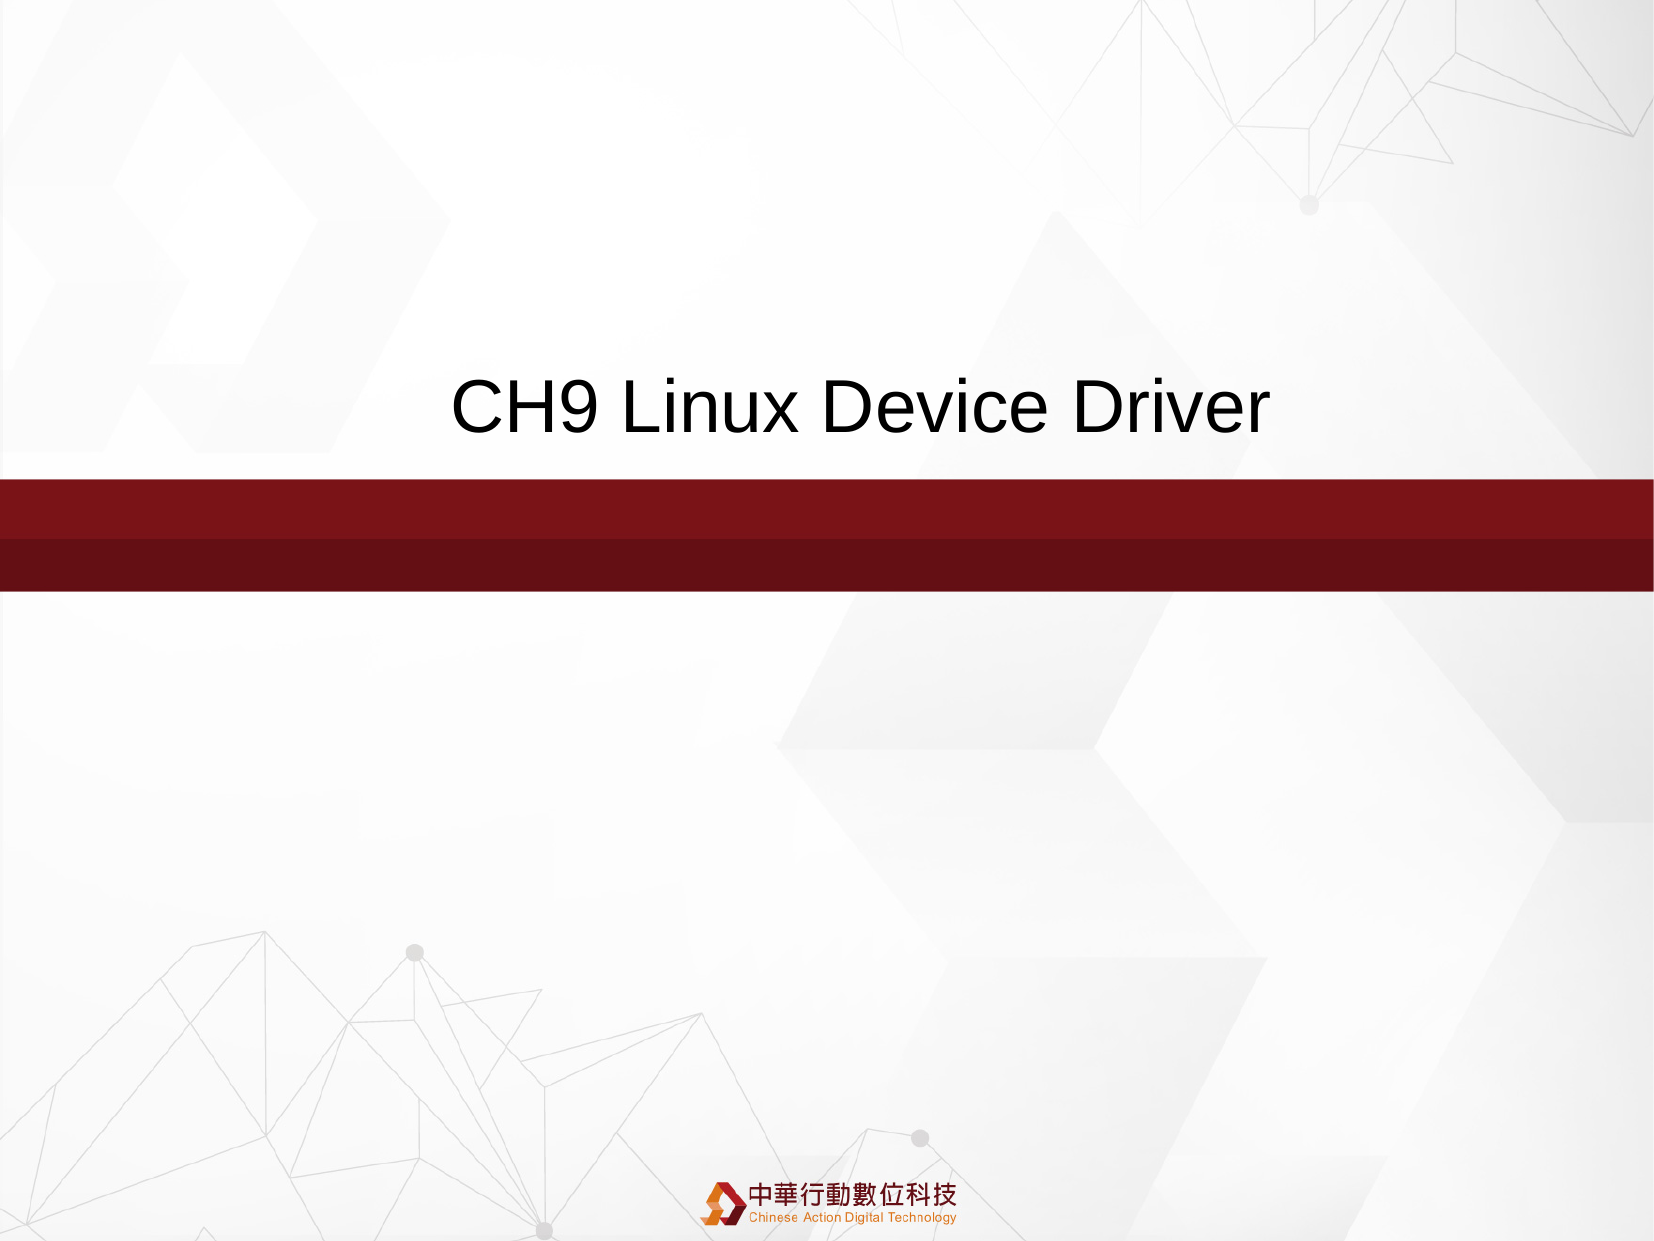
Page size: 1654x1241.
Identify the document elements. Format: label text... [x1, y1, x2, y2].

picture [0, 0, 1654, 1241]
title CH9 Linux Device Driver [116, 302, 1606, 511]
